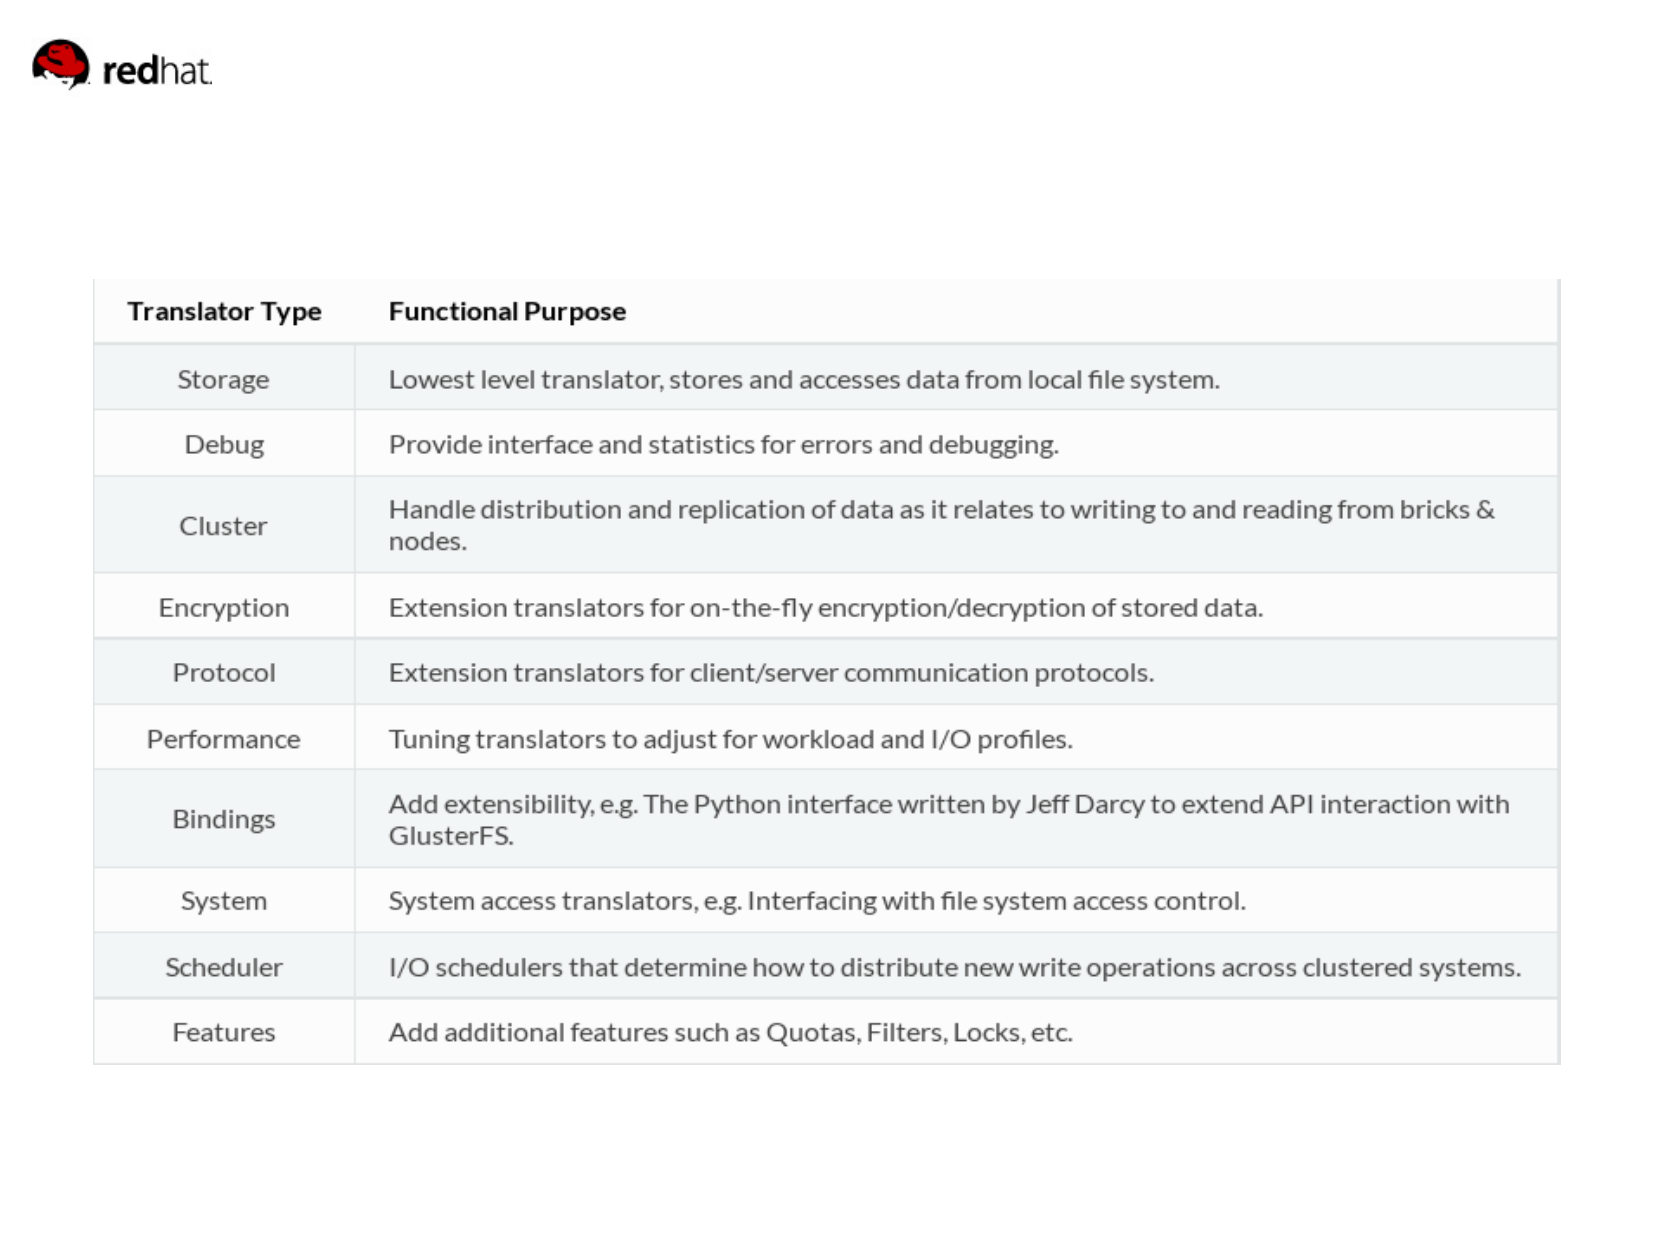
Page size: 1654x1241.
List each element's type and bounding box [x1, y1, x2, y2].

picture [31, 37, 212, 98]
picture [93, 279, 1561, 1066]
